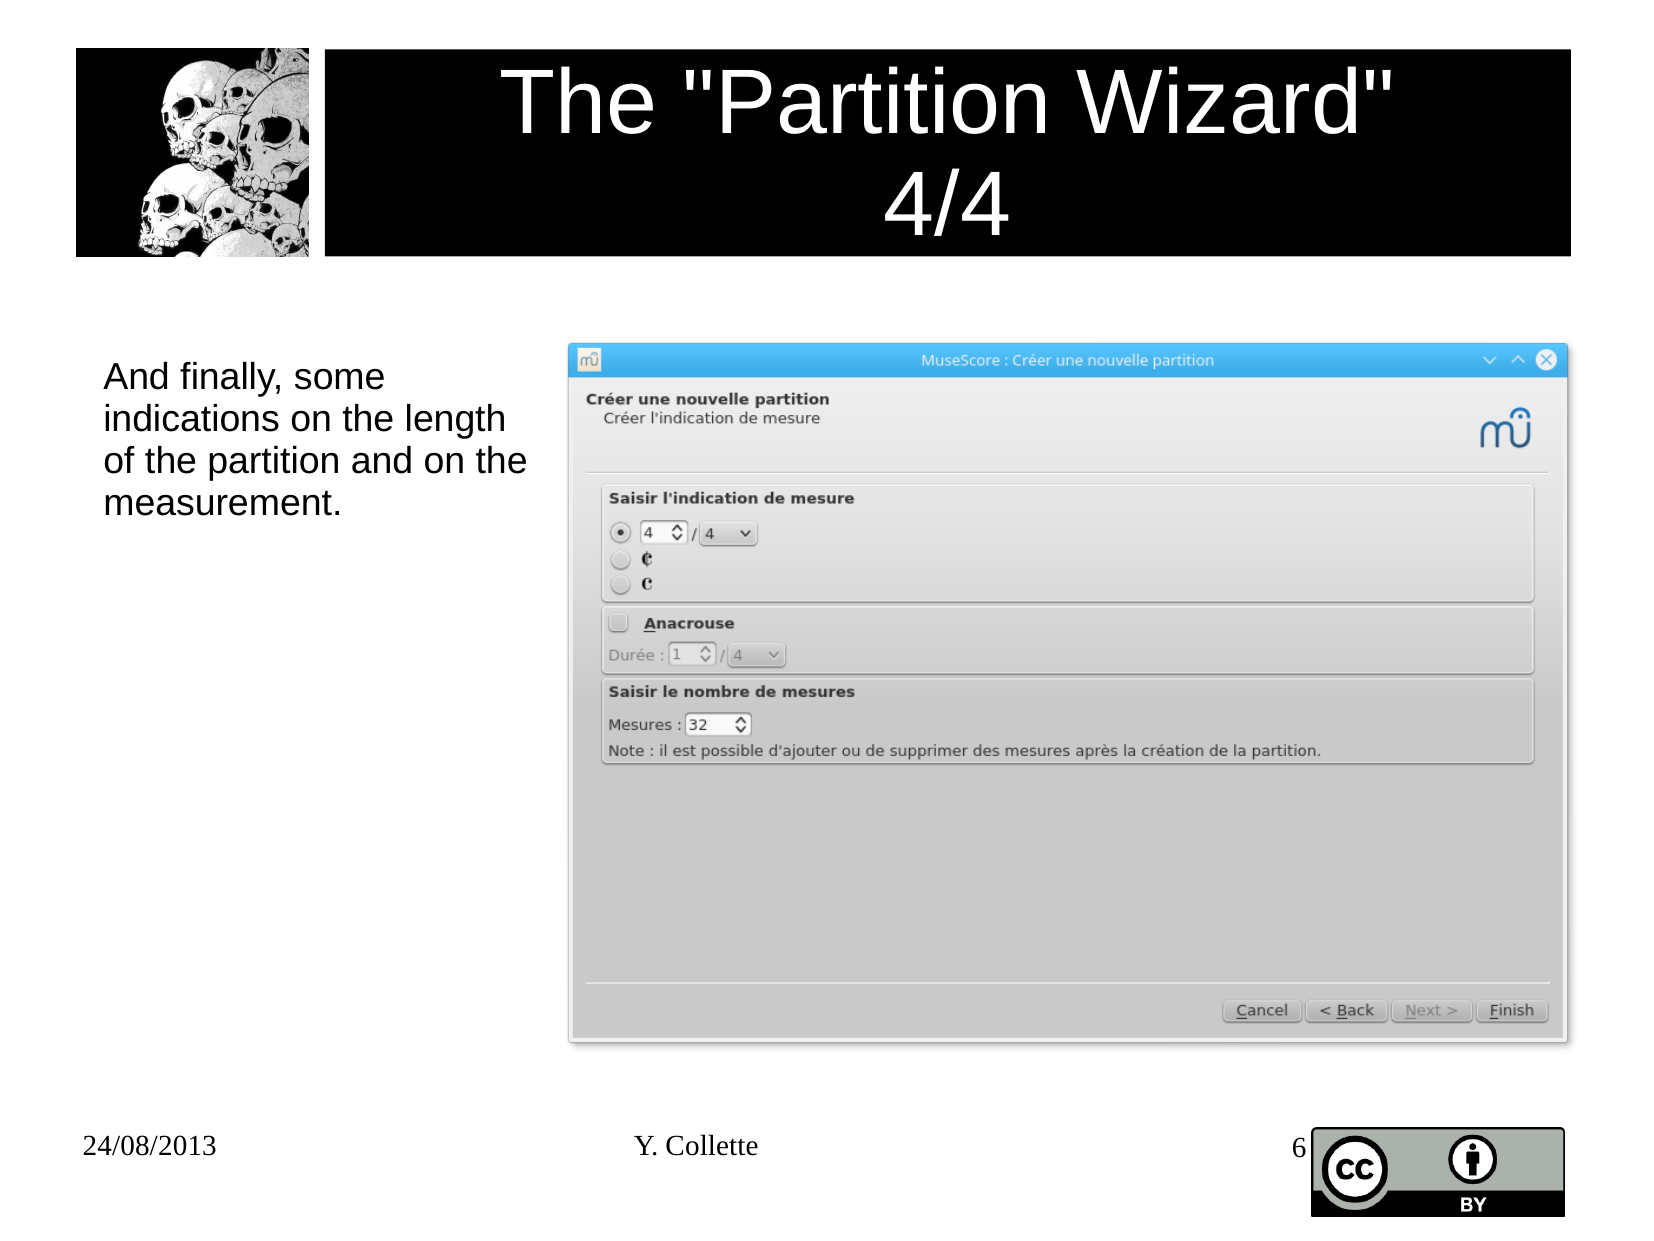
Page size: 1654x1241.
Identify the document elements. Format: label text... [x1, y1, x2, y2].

picture [76, 48, 309, 257]
picture [560, 335, 1583, 1058]
title The "Partition Wizard" 4/4 [324, 49, 1571, 257]
picture [1311, 1127, 1565, 1217]
text_box And finally, some indications on the length of the partition and on the measurement. [88, 348, 550, 532]
